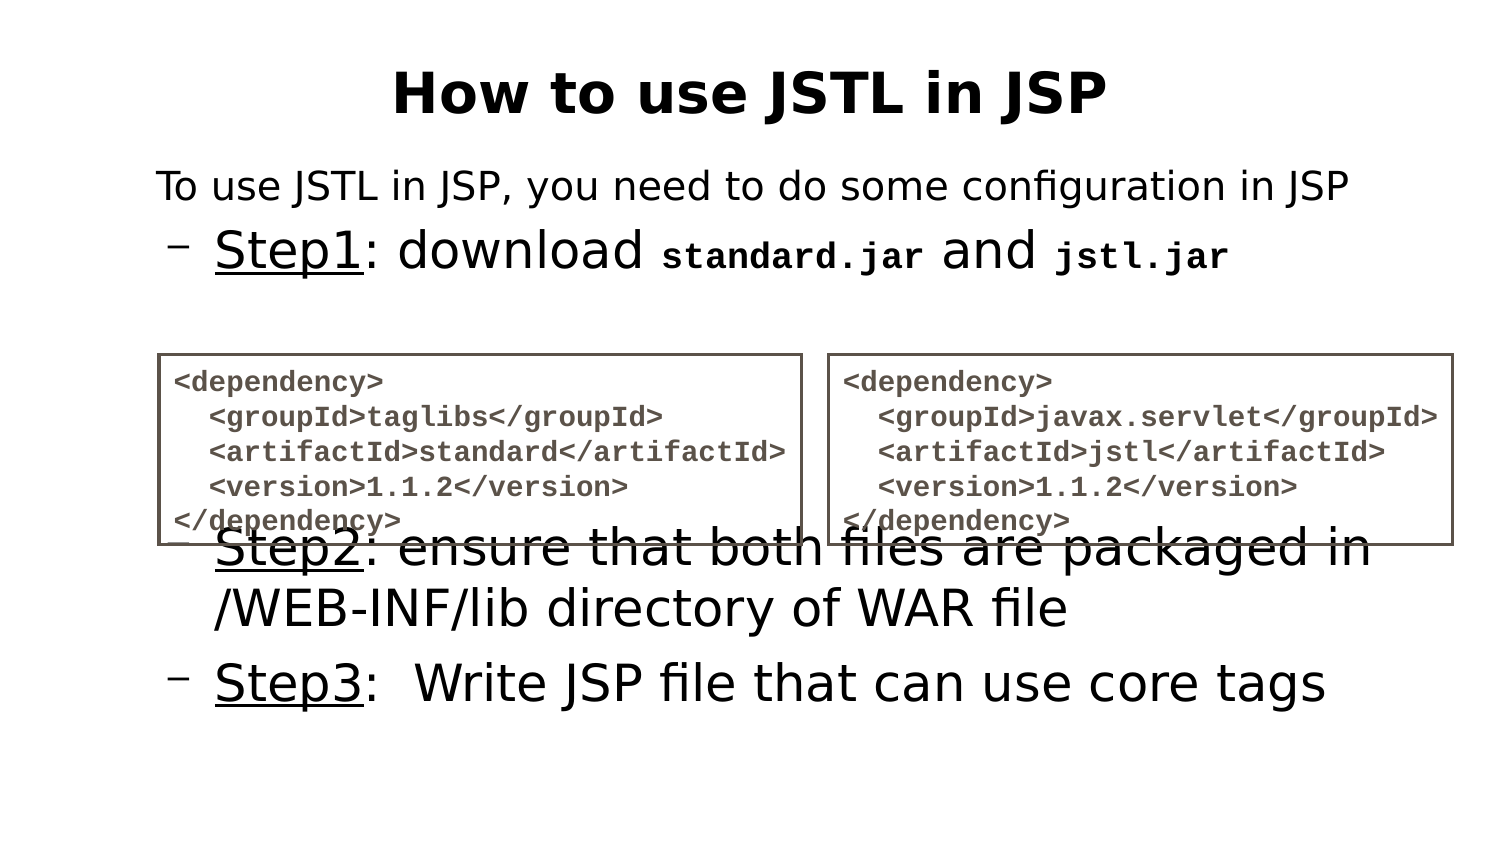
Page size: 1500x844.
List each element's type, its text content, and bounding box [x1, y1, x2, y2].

title How to use JSTL in JSP [75, 33, 1425, 133]
text_box <dependency> <groupId>taglibs</groupId> <artifactId>standard</artifactId> <version>1.1.2</version> </dependency> [159, 354, 802, 545]
list To use JSTL in JSP, you need to do some configuration in JSP Step1: download standard.jar and jstl.jar Step2: ensure that both files are packaged in /WEB-INF/lib directory of WAR file Step3: Write JSP file that can use core tags [75, 153, 1395, 807]
text_box <dependency> <groupId>javax.servlet</groupId> <artifactId>jstl</artifactId> <version>1.1.2</version> </dependency> [828, 354, 1453, 545]
